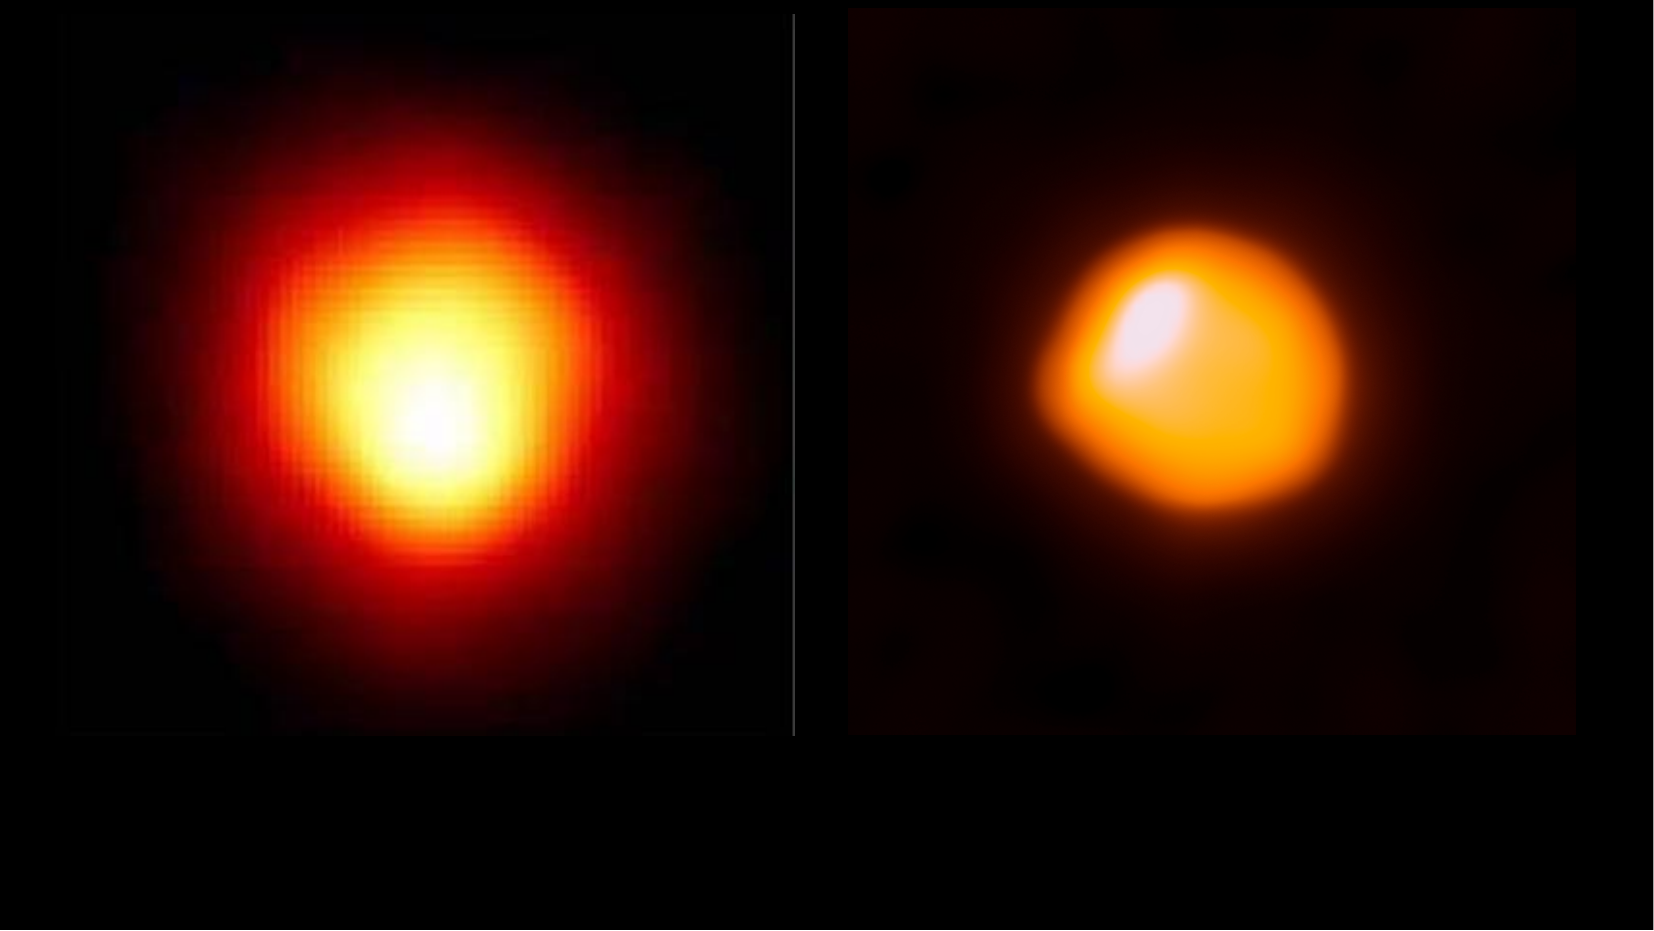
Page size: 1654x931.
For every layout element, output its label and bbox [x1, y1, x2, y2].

picture [848, 8, 1576, 736]
picture [55, 14, 796, 736]
